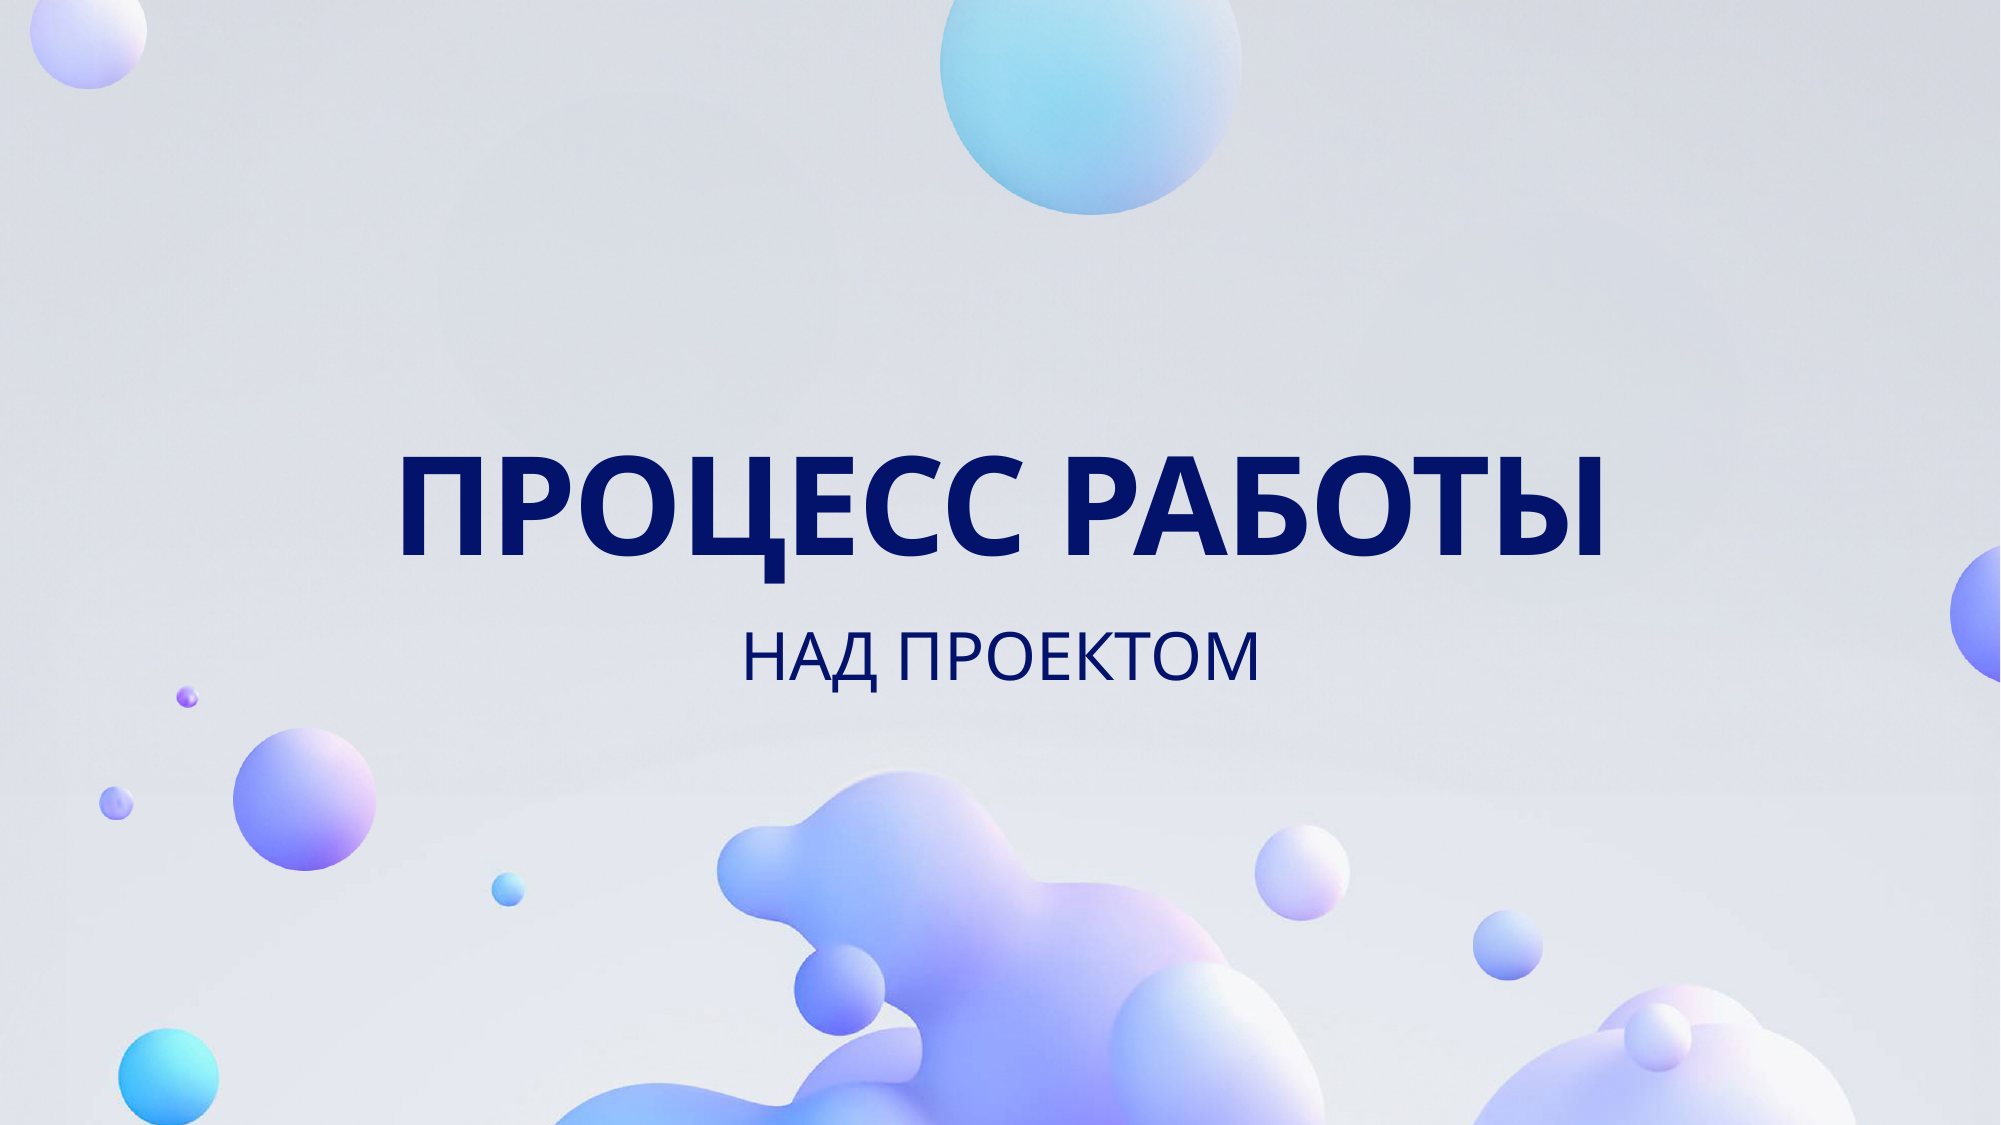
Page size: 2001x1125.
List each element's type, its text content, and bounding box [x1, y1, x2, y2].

title ПРОЦЕСС РАБОТЫ [143, 217, 1861, 593]
subtitle НАД ПРОЕКТОМ [143, 615, 1861, 991]
